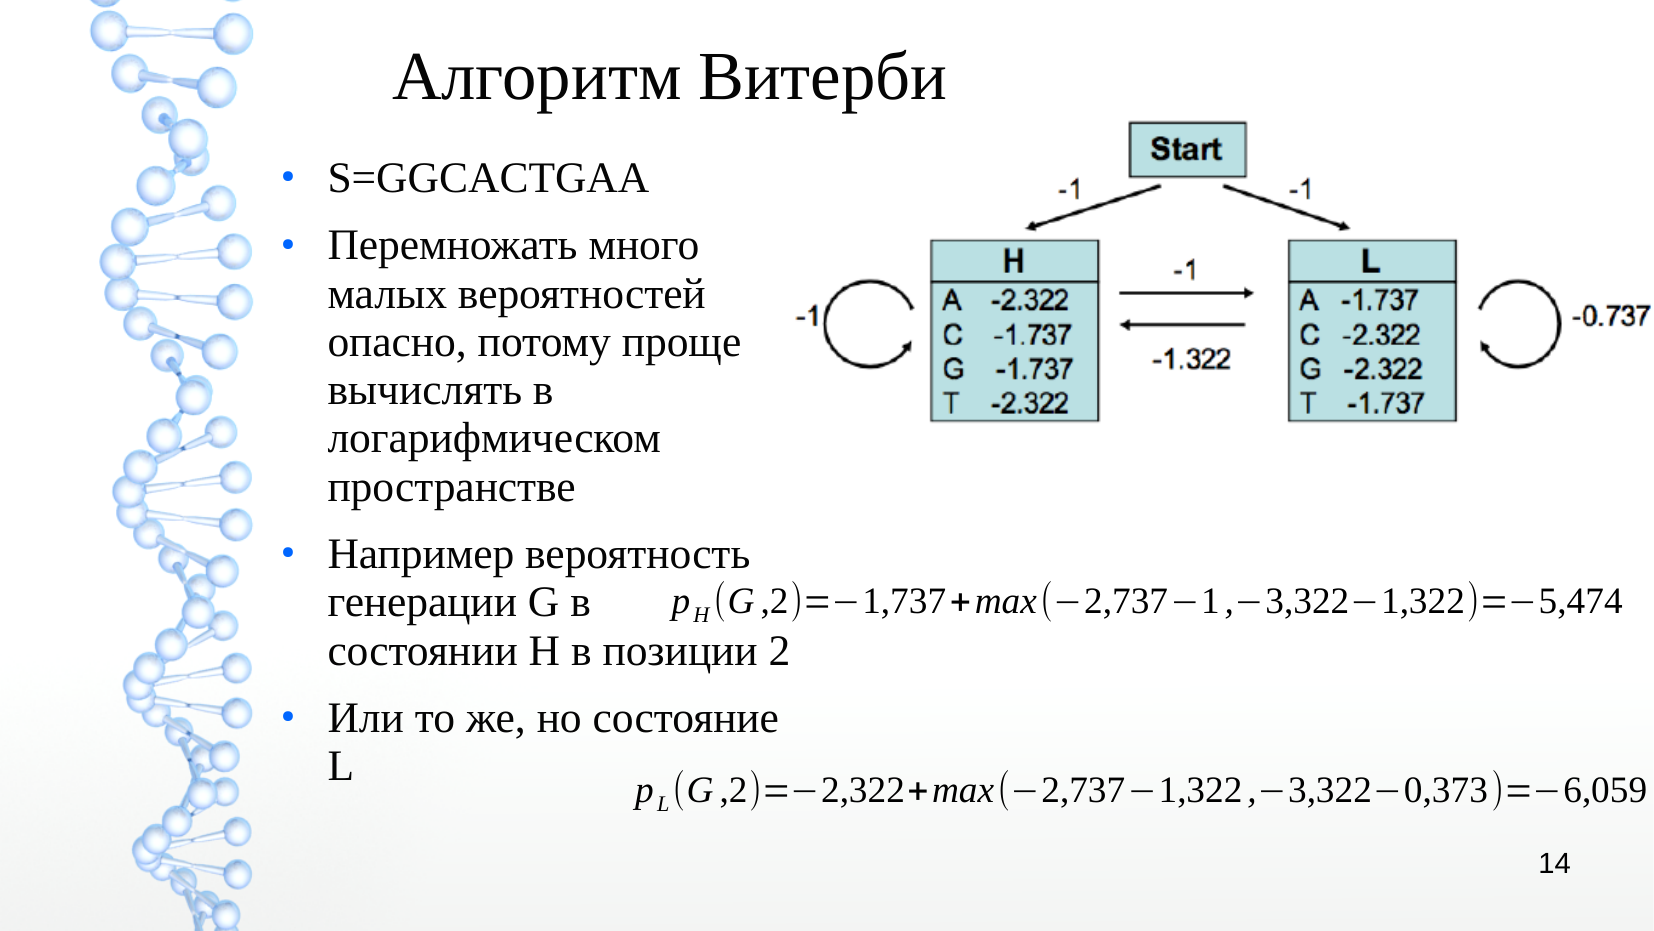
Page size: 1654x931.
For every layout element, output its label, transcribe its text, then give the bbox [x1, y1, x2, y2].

title Алгоритм Витерби [5, 0, 1335, 154]
picture [785, 0, 1654, 767]
chart [625, 767, 1654, 816]
chart [662, 578, 1630, 627]
list S=GGCACTGAA Перемножать много малых вероятностей опасно, потому проще вычислять в логарифмическом пространстве Например вероятность генерации G в состоянии H в позиции 2 Или то же, но состояние L [265, 153, 792, 804]
picture [0, 0, 1654, 931]
